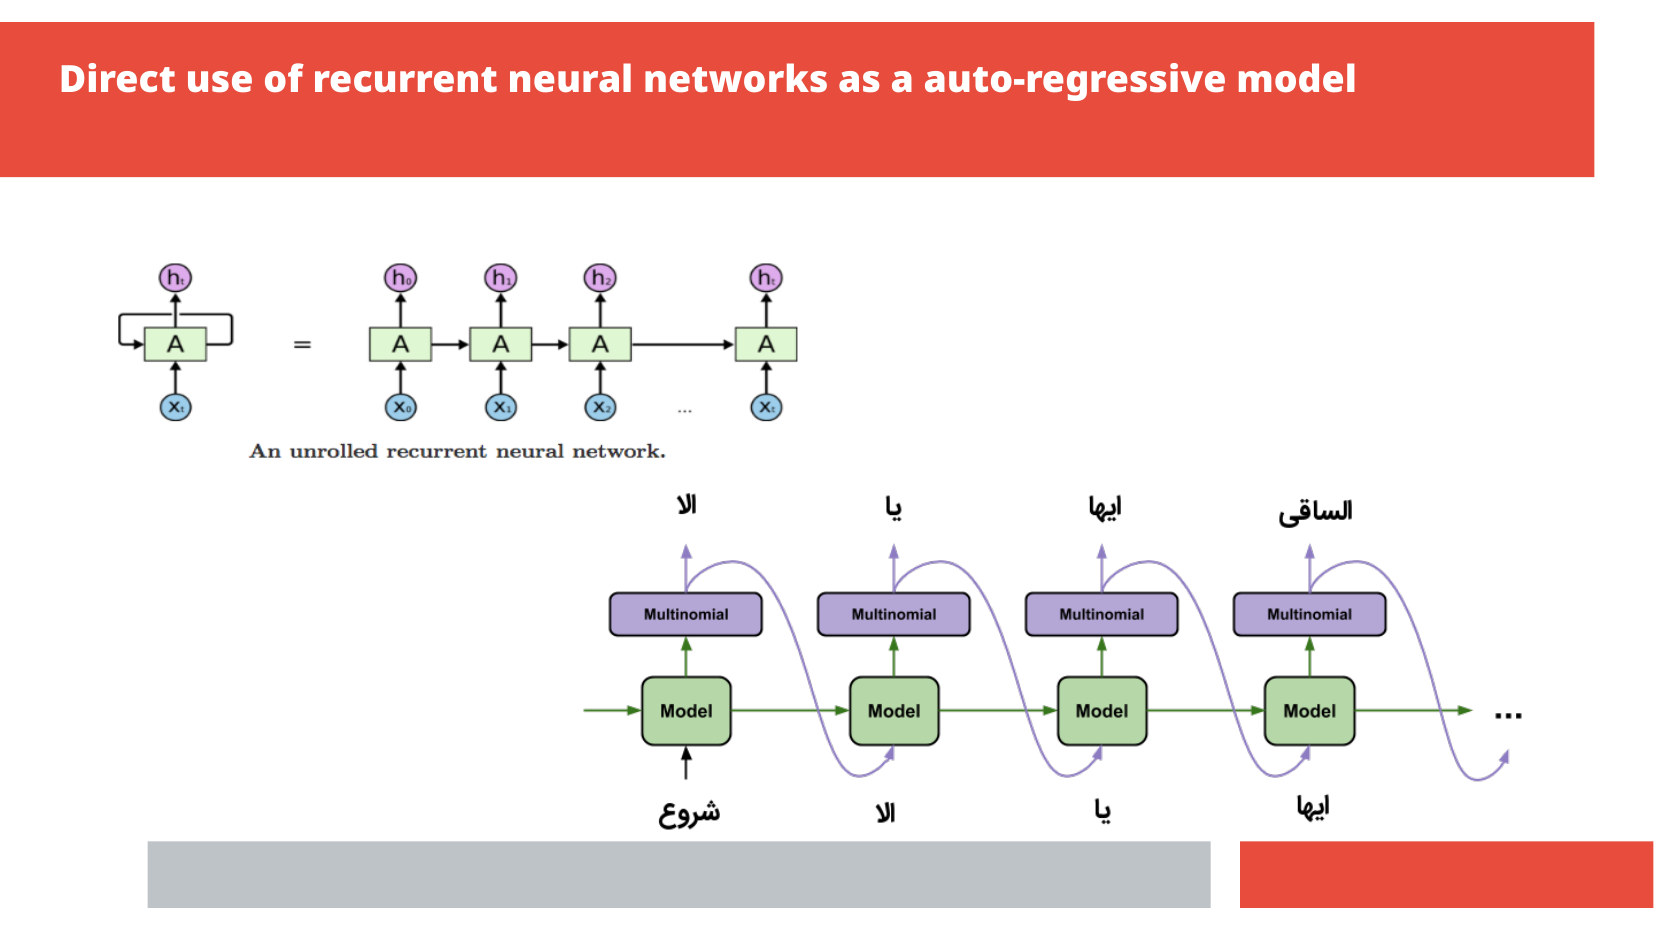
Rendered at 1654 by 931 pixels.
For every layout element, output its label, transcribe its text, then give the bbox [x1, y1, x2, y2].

title Direct use of recurrent neural networks as a auto-regressive model [59, 44, 1595, 156]
picture [59, 243, 1561, 863]
